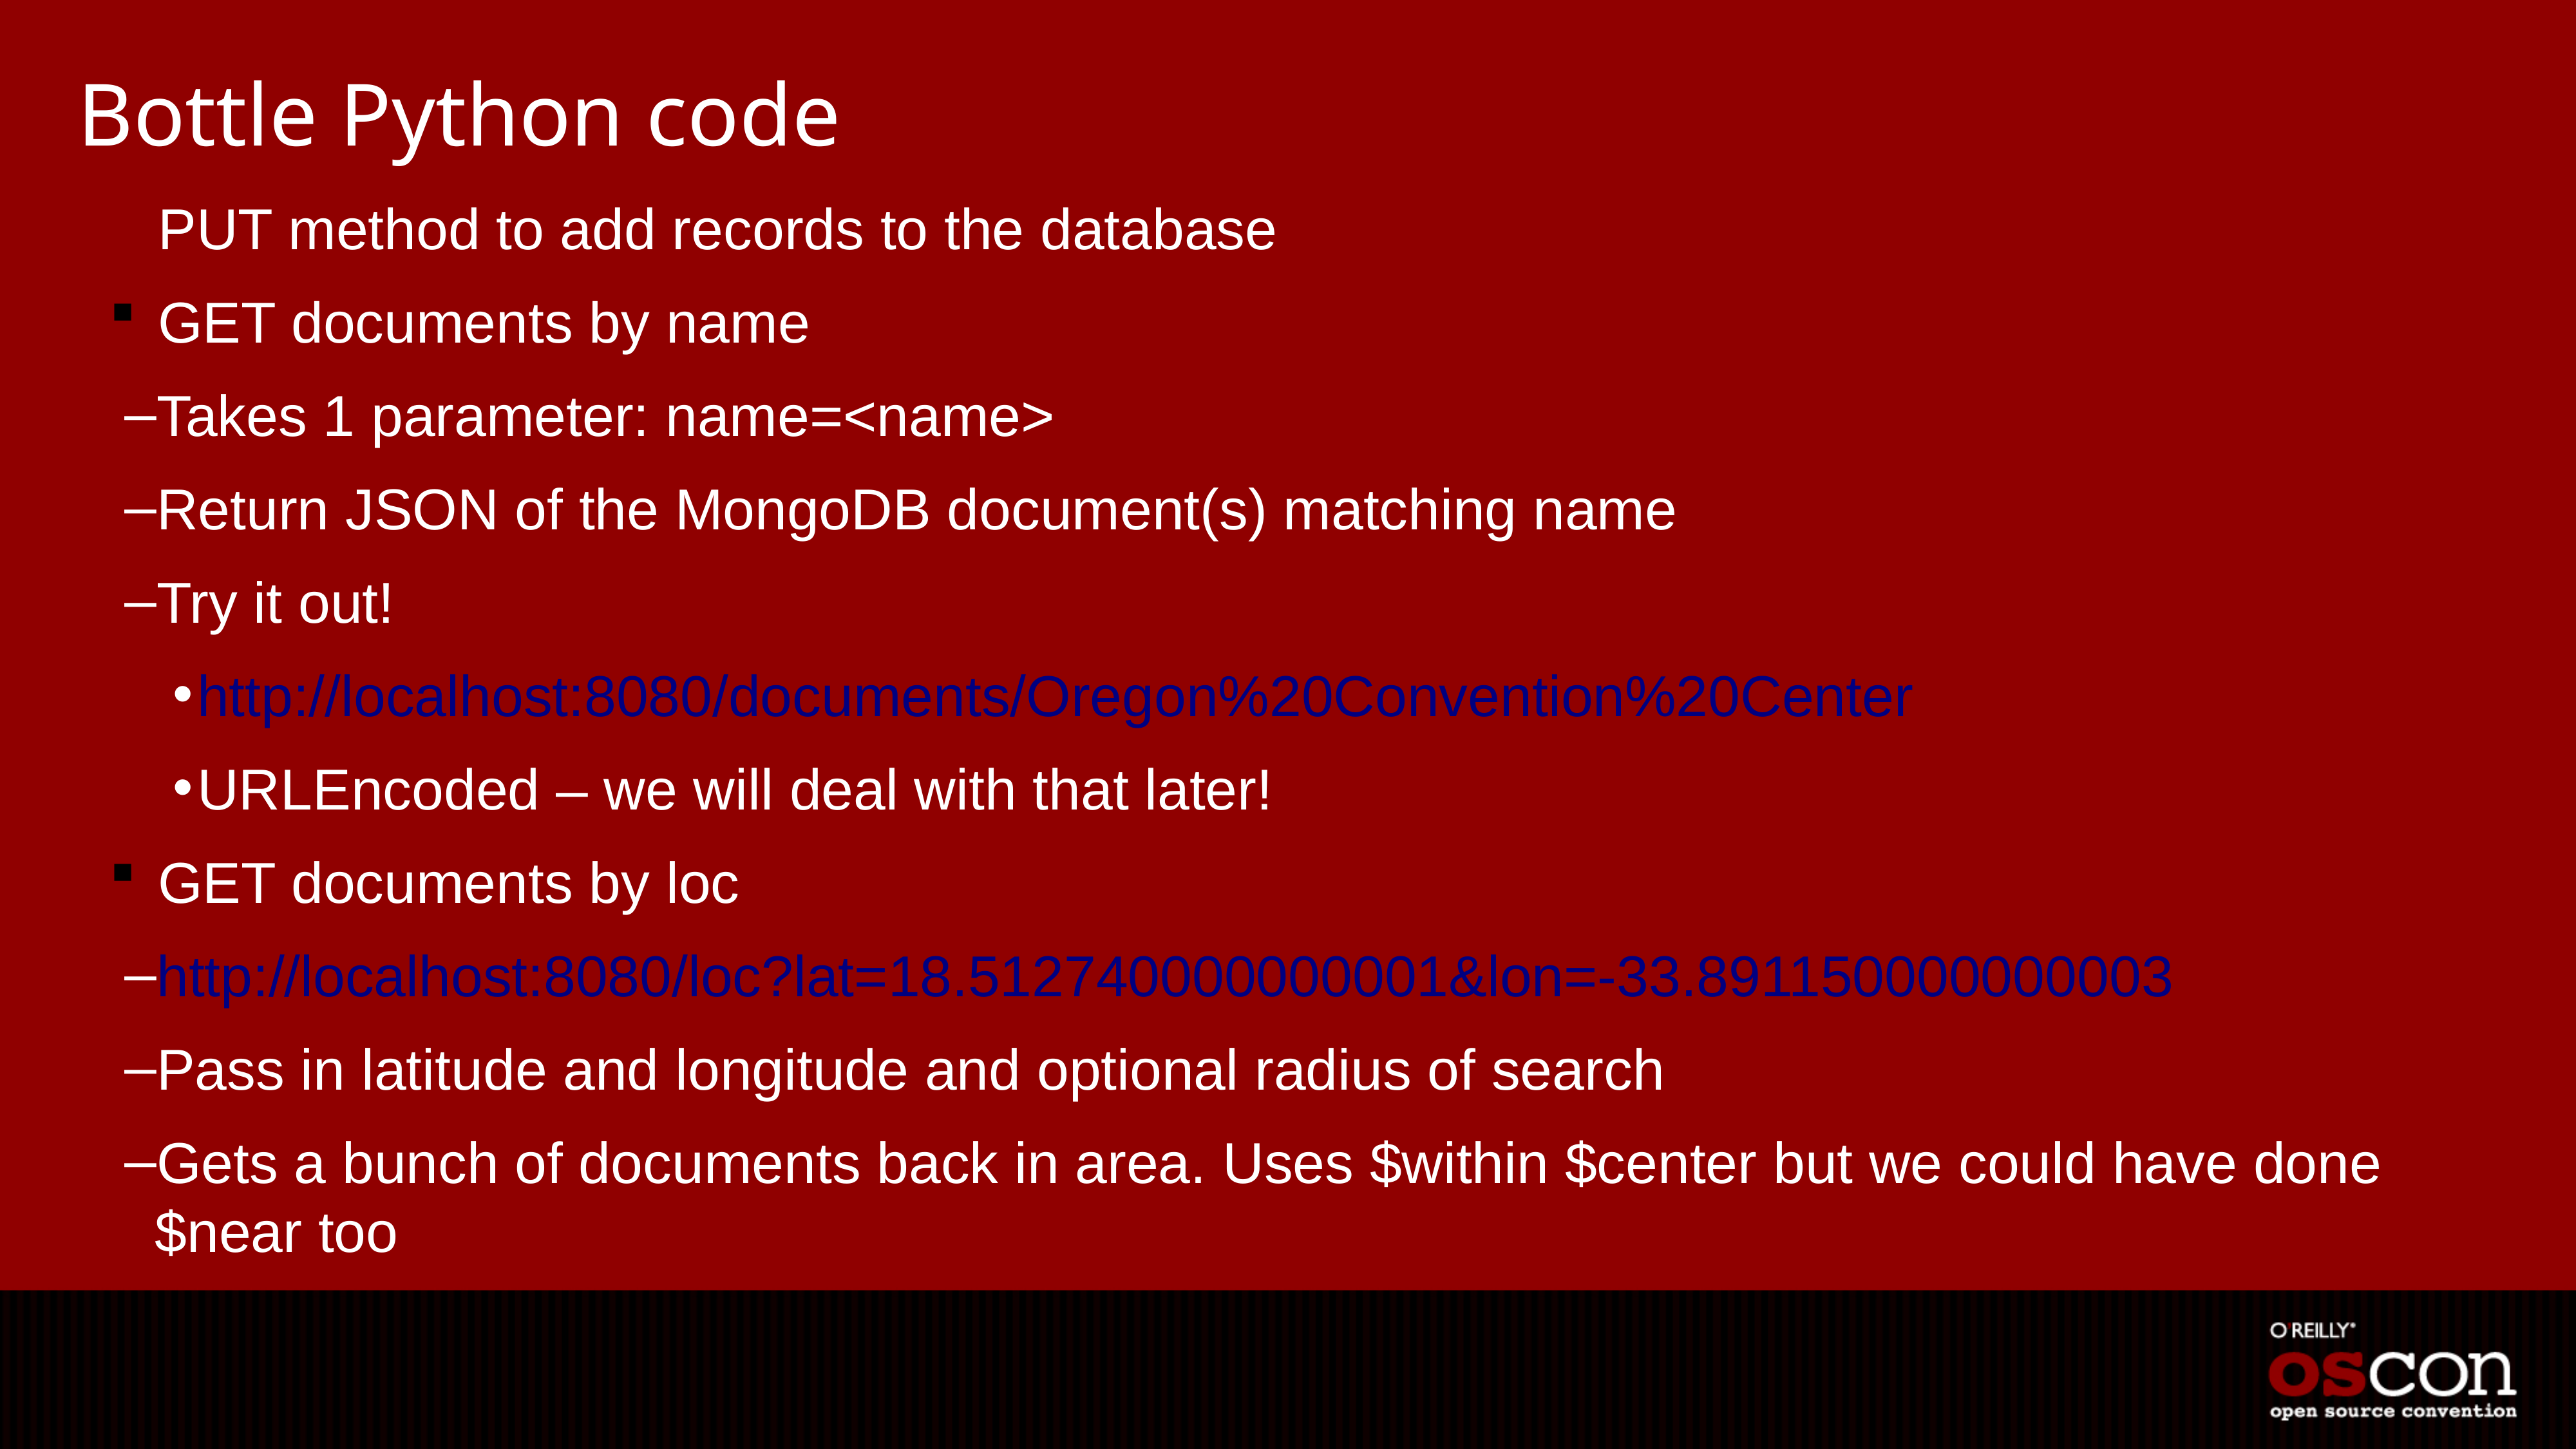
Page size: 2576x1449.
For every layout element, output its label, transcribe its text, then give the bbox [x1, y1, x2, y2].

picture [0, 0, 2576, 1449]
title Bottle Python code [72, 24, 2501, 199]
list PUT method to add records to the database GET documents by name Takes 1 parameter: name=<name> Return JSON of the MongoDB document(s) matching name Try it out! http://localhost:8080/documents/Oregon%20Convention%20Center URLEncoded – we will deal with that later! GET documents by loc http://localhost:8080/loc?lat=18.512740000000001&lon=-33.891150000000003 Pass in latitude and longitude and optional radius of search Gets a bunch of documents back in area. Uses $within $center but we could have done $near too [76, 191, 2505, 1449]
